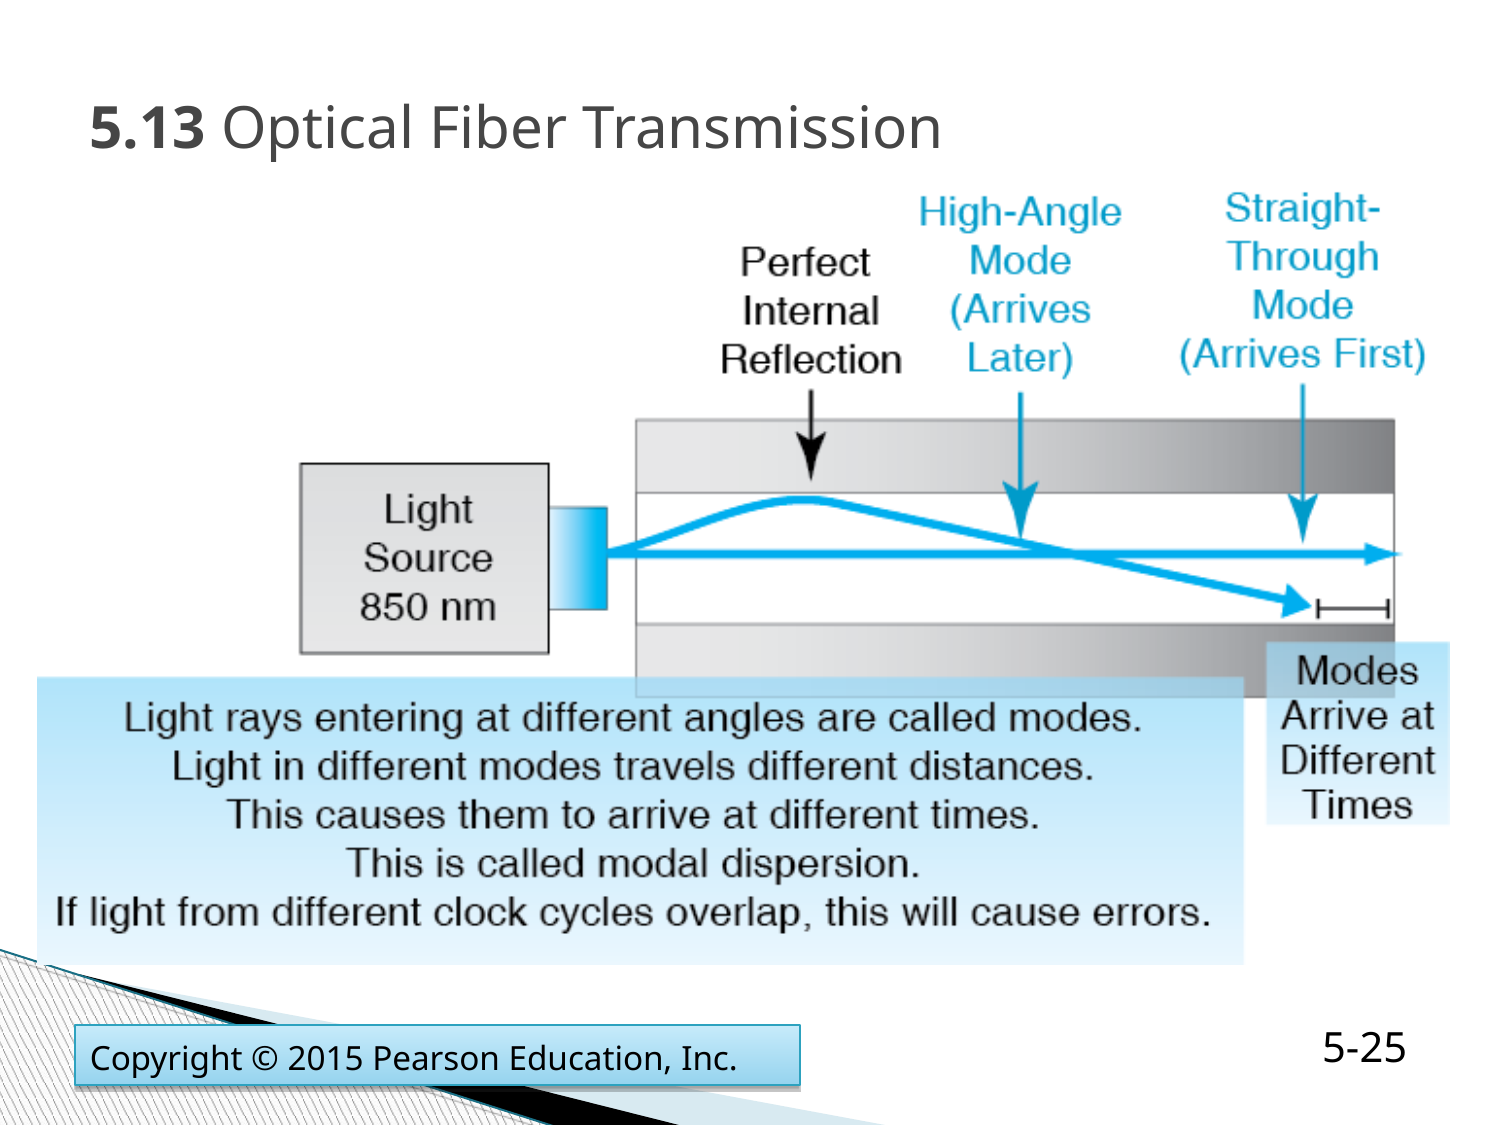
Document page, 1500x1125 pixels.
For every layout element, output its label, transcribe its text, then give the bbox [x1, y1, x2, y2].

picture [0, 187, 1450, 1125]
footer Copyright © 2015 Pearson Education, Inc. [75, 1025, 800, 1085]
slide_number 5-<number> [1262, 1025, 1423, 1085]
title 5.13 Optical Fiber Transmission [75, 62, 1425, 187]
